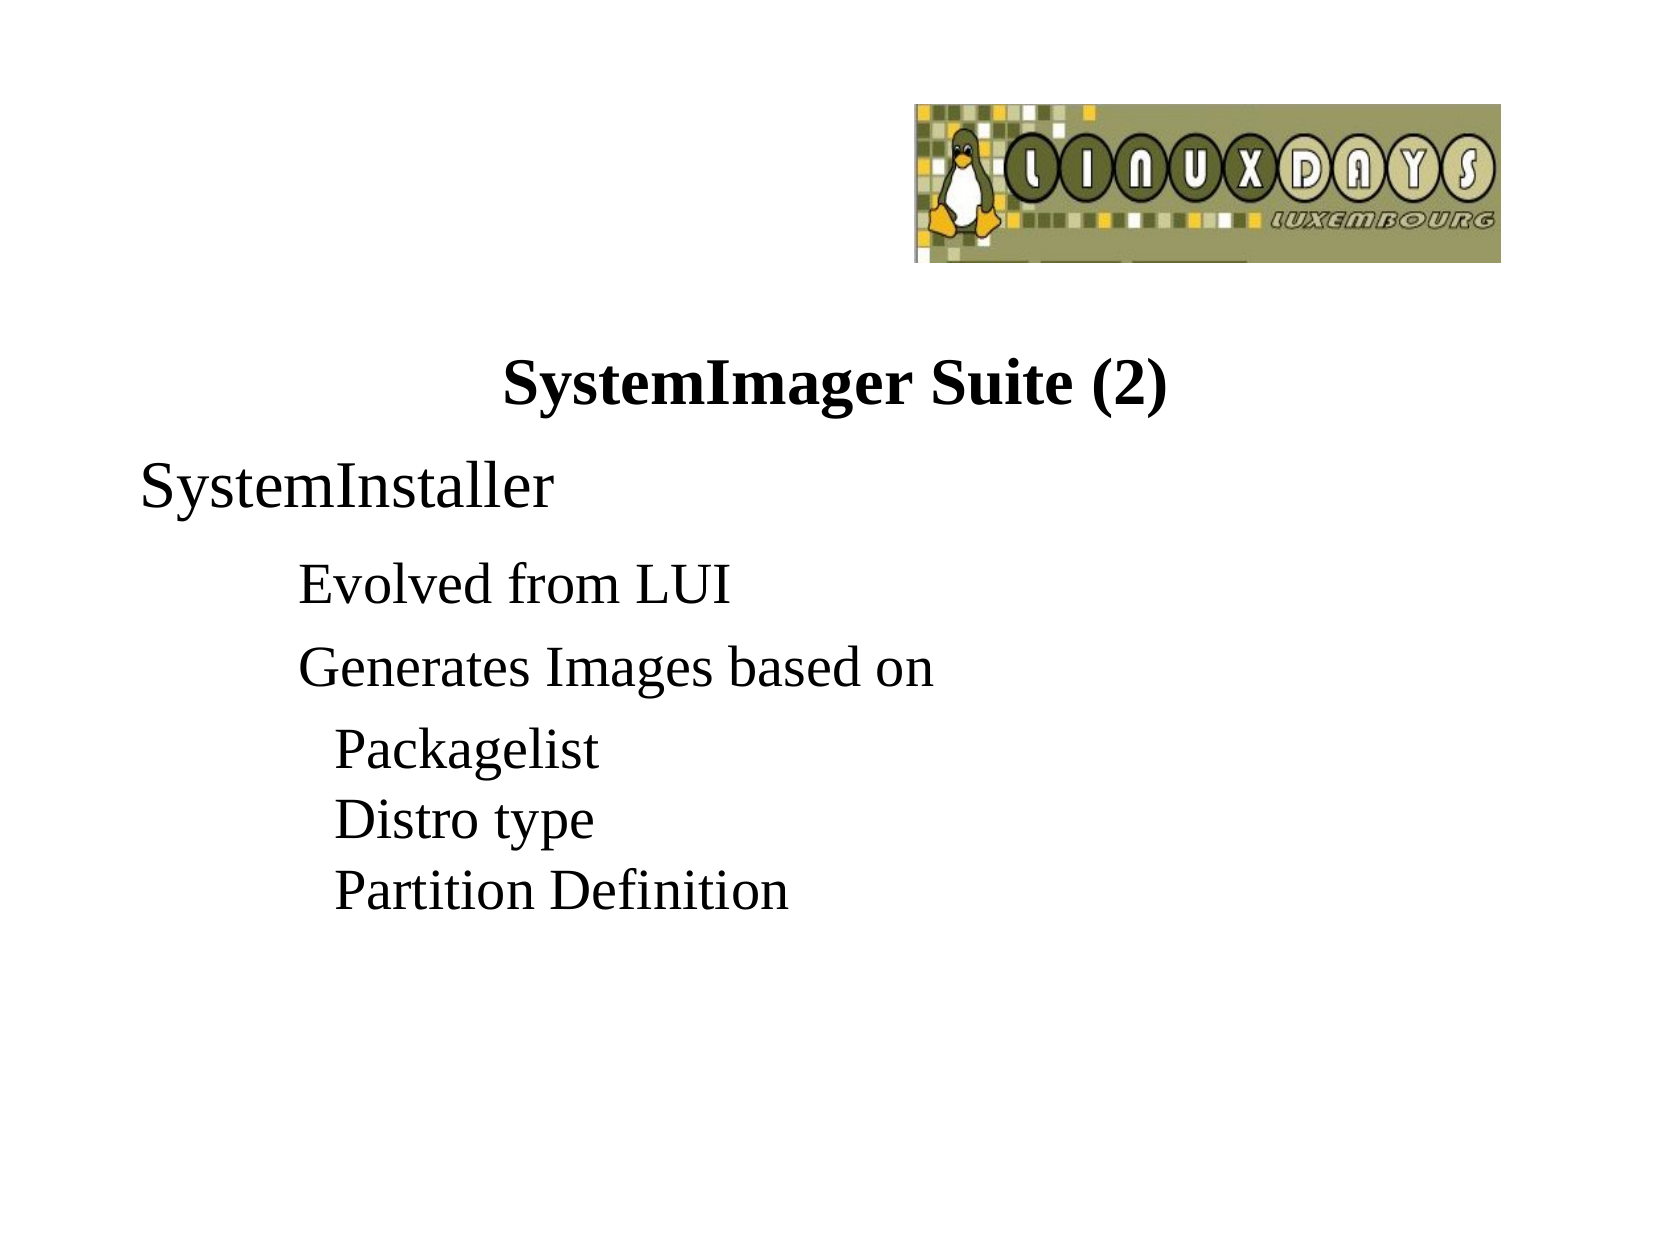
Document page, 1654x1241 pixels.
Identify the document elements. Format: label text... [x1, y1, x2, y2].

list SystemImager Suite (2) SystemInstaller Evolved from LUI Generates Images based on Packagelist Distro type Partition Definition [121, 344, 1534, 1127]
picture [914, 104, 1501, 263]
